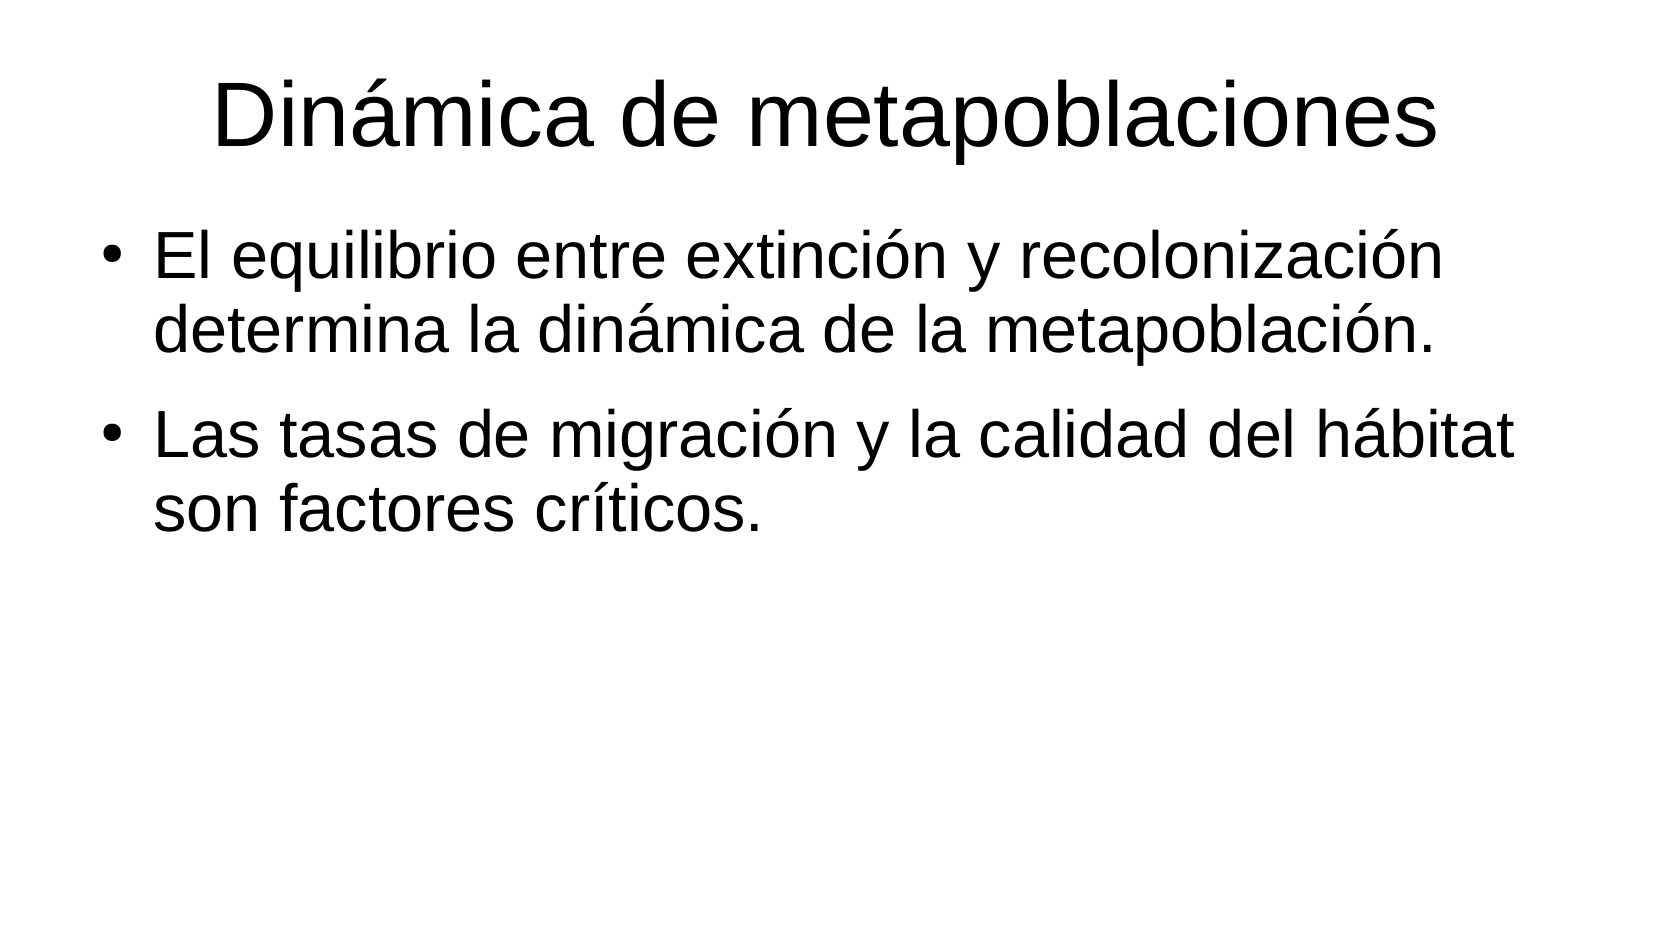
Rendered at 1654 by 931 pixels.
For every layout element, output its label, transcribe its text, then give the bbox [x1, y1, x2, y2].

title Dinámica de metapoblaciones [82, 37, 1571, 193]
list El equilibrio entre extinción y recolonización determina la dinámica de la metapoblación. Las tasas de migración y la calidad del hábitat son factores críticos. [82, 217, 1571, 758]
